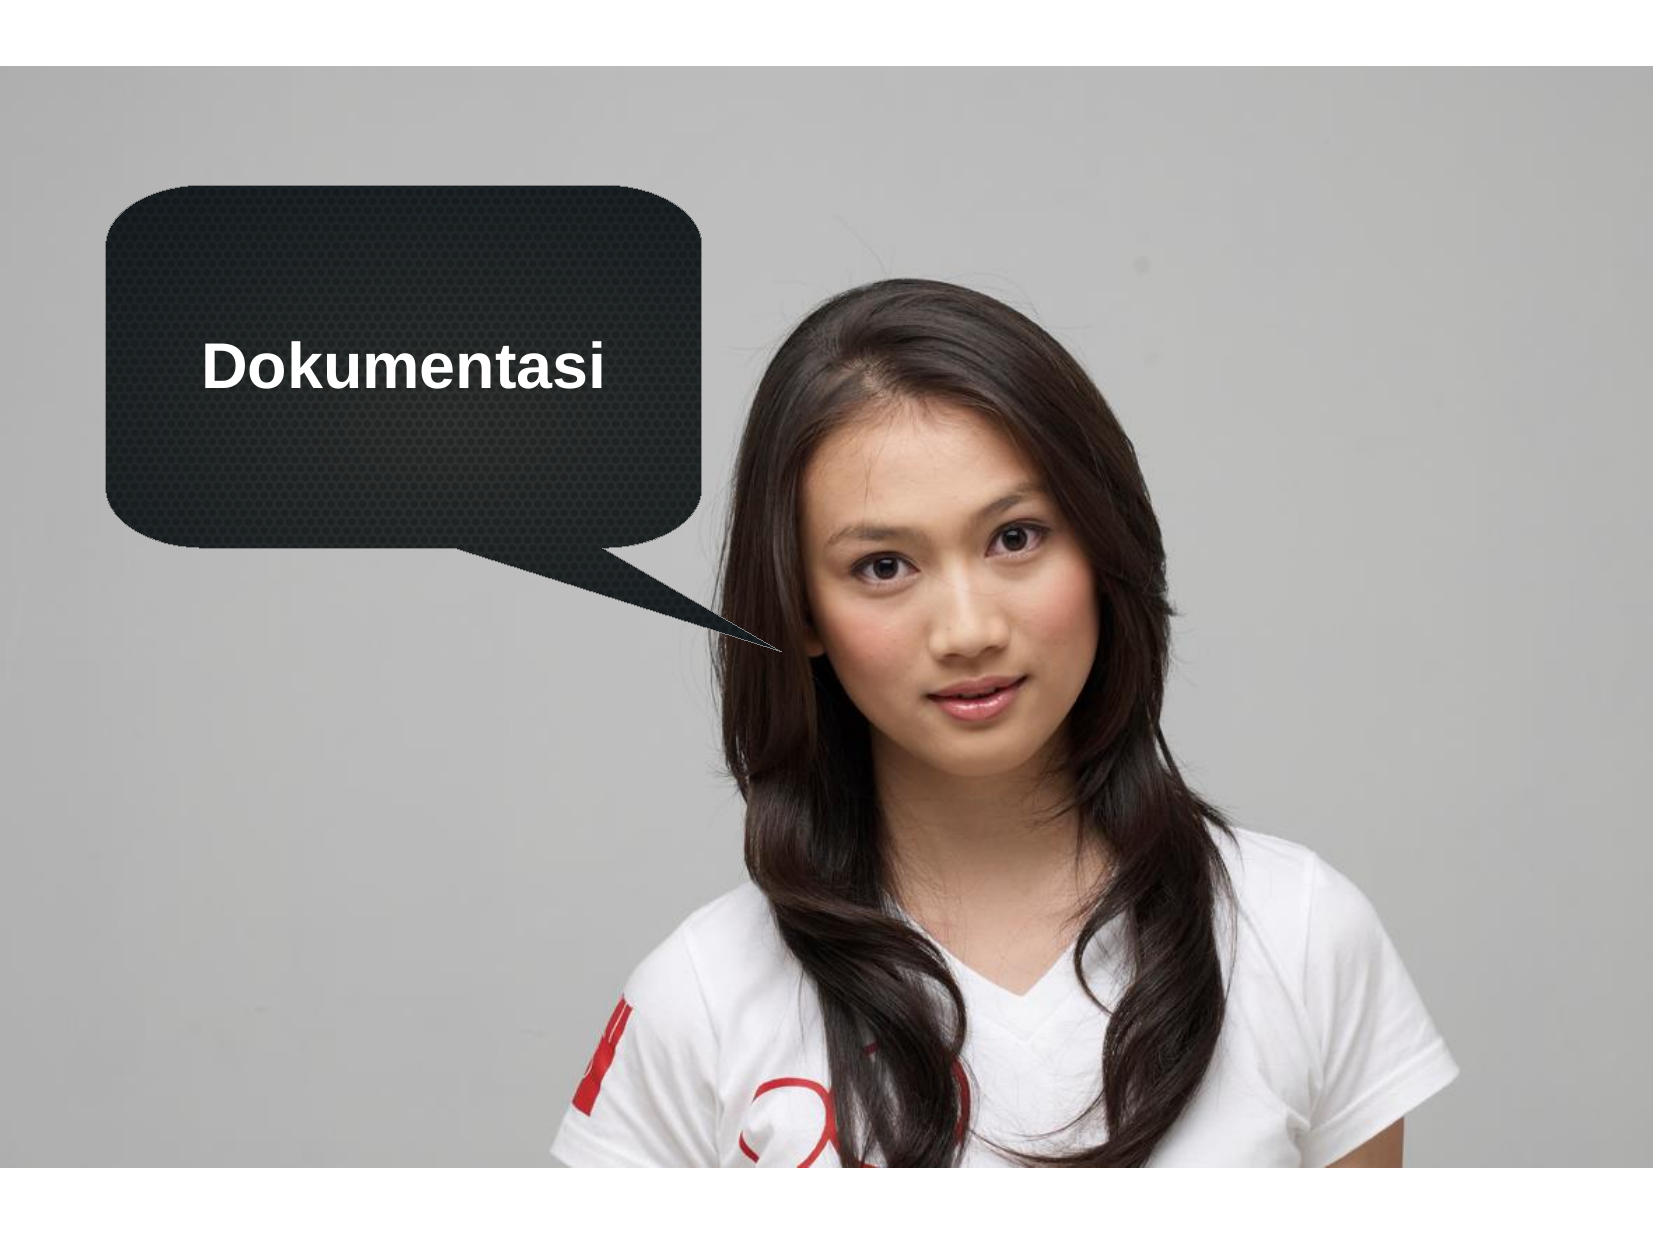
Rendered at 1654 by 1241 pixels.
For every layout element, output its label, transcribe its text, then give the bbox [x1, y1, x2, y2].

text_box Dokumentasi [105, 185, 782, 652]
picture [0, 66, 1653, 1168]
